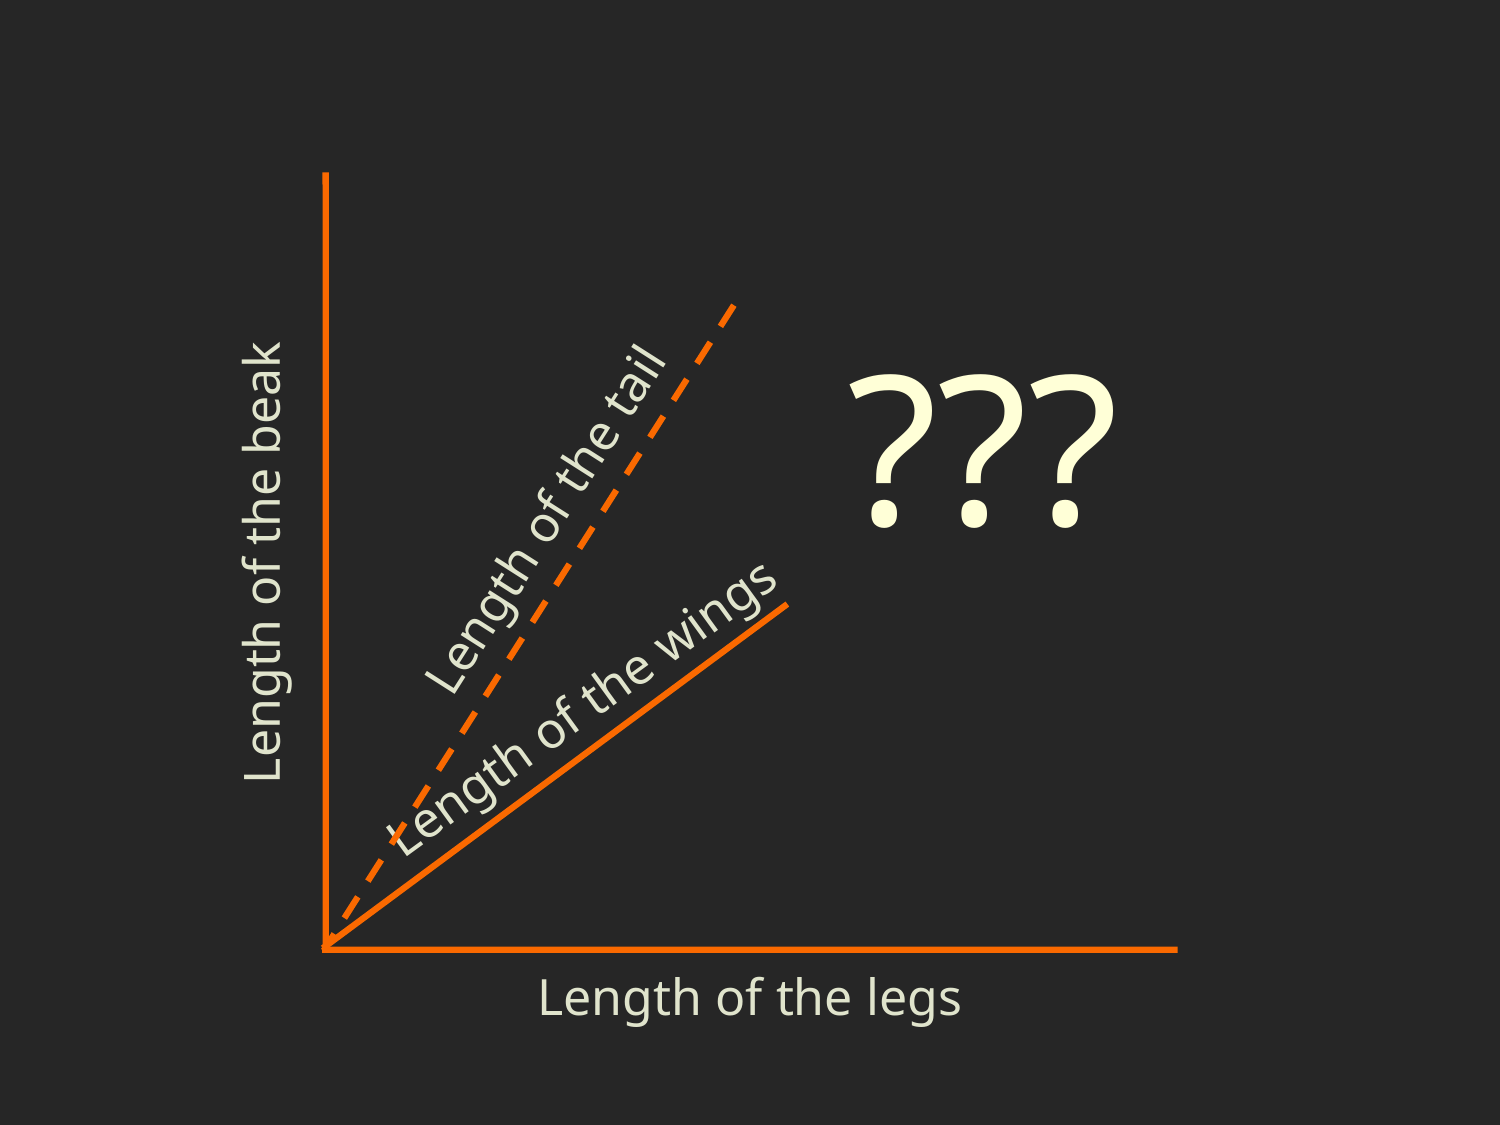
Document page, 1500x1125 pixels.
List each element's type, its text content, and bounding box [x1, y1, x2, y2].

text_box Length of the tail [396, 317, 691, 721]
text_box Length of the wings [357, 528, 803, 883]
text_box ??? [814, 295, 1152, 575]
text_box Length of the beak [222, 326, 298, 799]
text_box Length of the legs [522, 958, 978, 1034]
